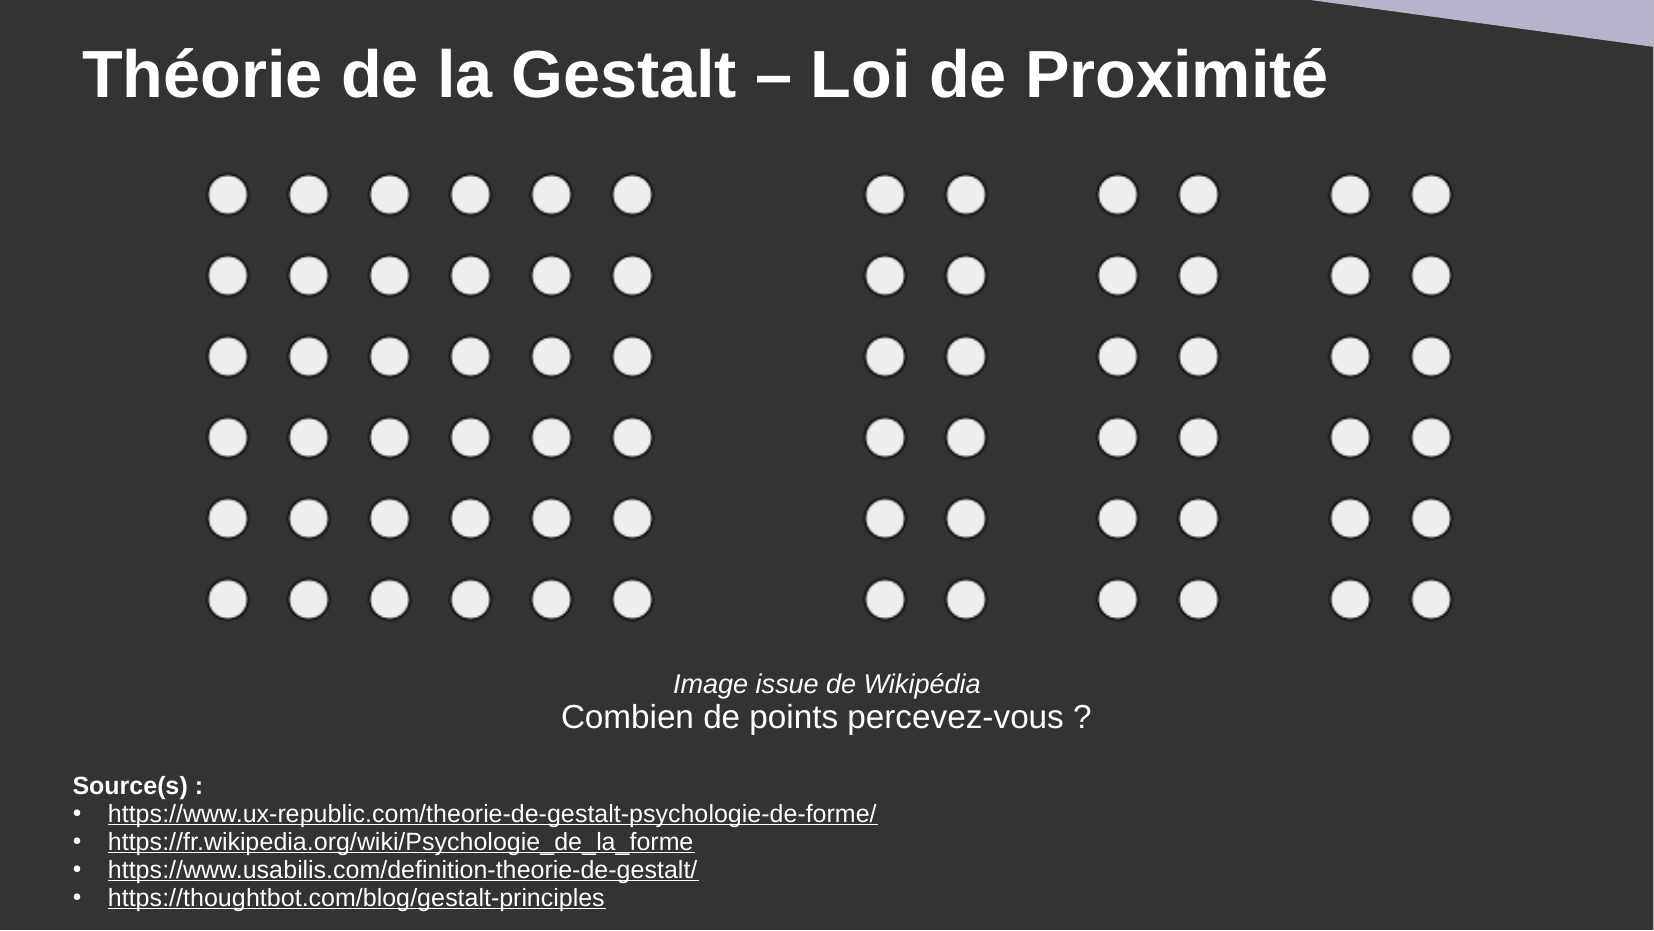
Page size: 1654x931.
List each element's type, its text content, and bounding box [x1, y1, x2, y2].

picture [107, 94, 1547, 697]
text_box Image issue de Wikipédia Combien de points percevez-vous ? [270, 661, 1384, 764]
text_box [1310, 0, 1654, 47]
title Théorie de la Gestalt – Loi de Proximité [82, 37, 1571, 114]
text_box Source(s) : https://www.ux-republic.com/theorie-de-gestalt-psychologie-de-forme/ https://fr.wikipedia.org/wiki/Psychologie_de_la_forme https://www.usabilis.com/definition-theorie-de-gestalt/ https://thoughtbot.com/blog/gestalt-principles [57, 764, 1543, 919]
